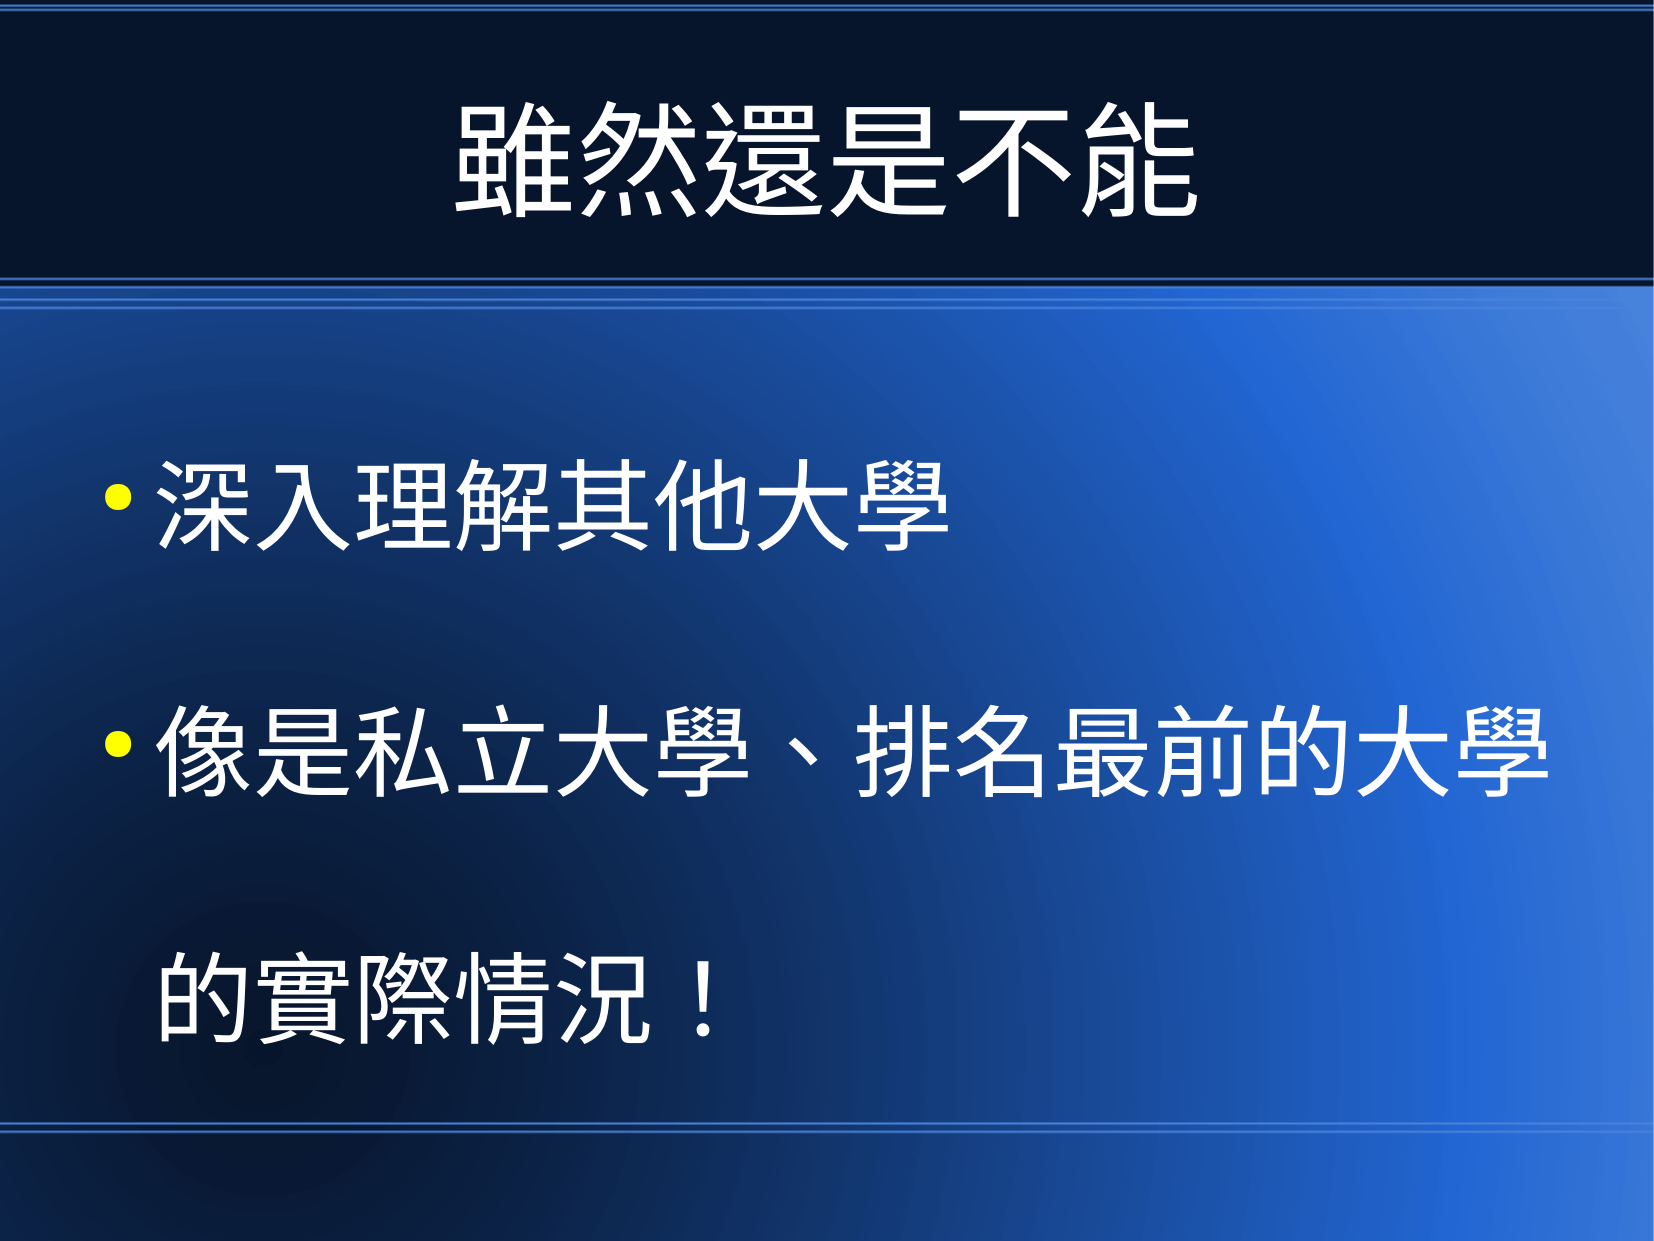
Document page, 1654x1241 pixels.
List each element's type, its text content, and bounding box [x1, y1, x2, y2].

title 雖然還是不能 [82, 49, 1571, 257]
list 深入理解其他大學 像是私立大學、排名最前的大學 的實際情況！ [82, 355, 1571, 1241]
picture [0, 0, 1654, 1241]
